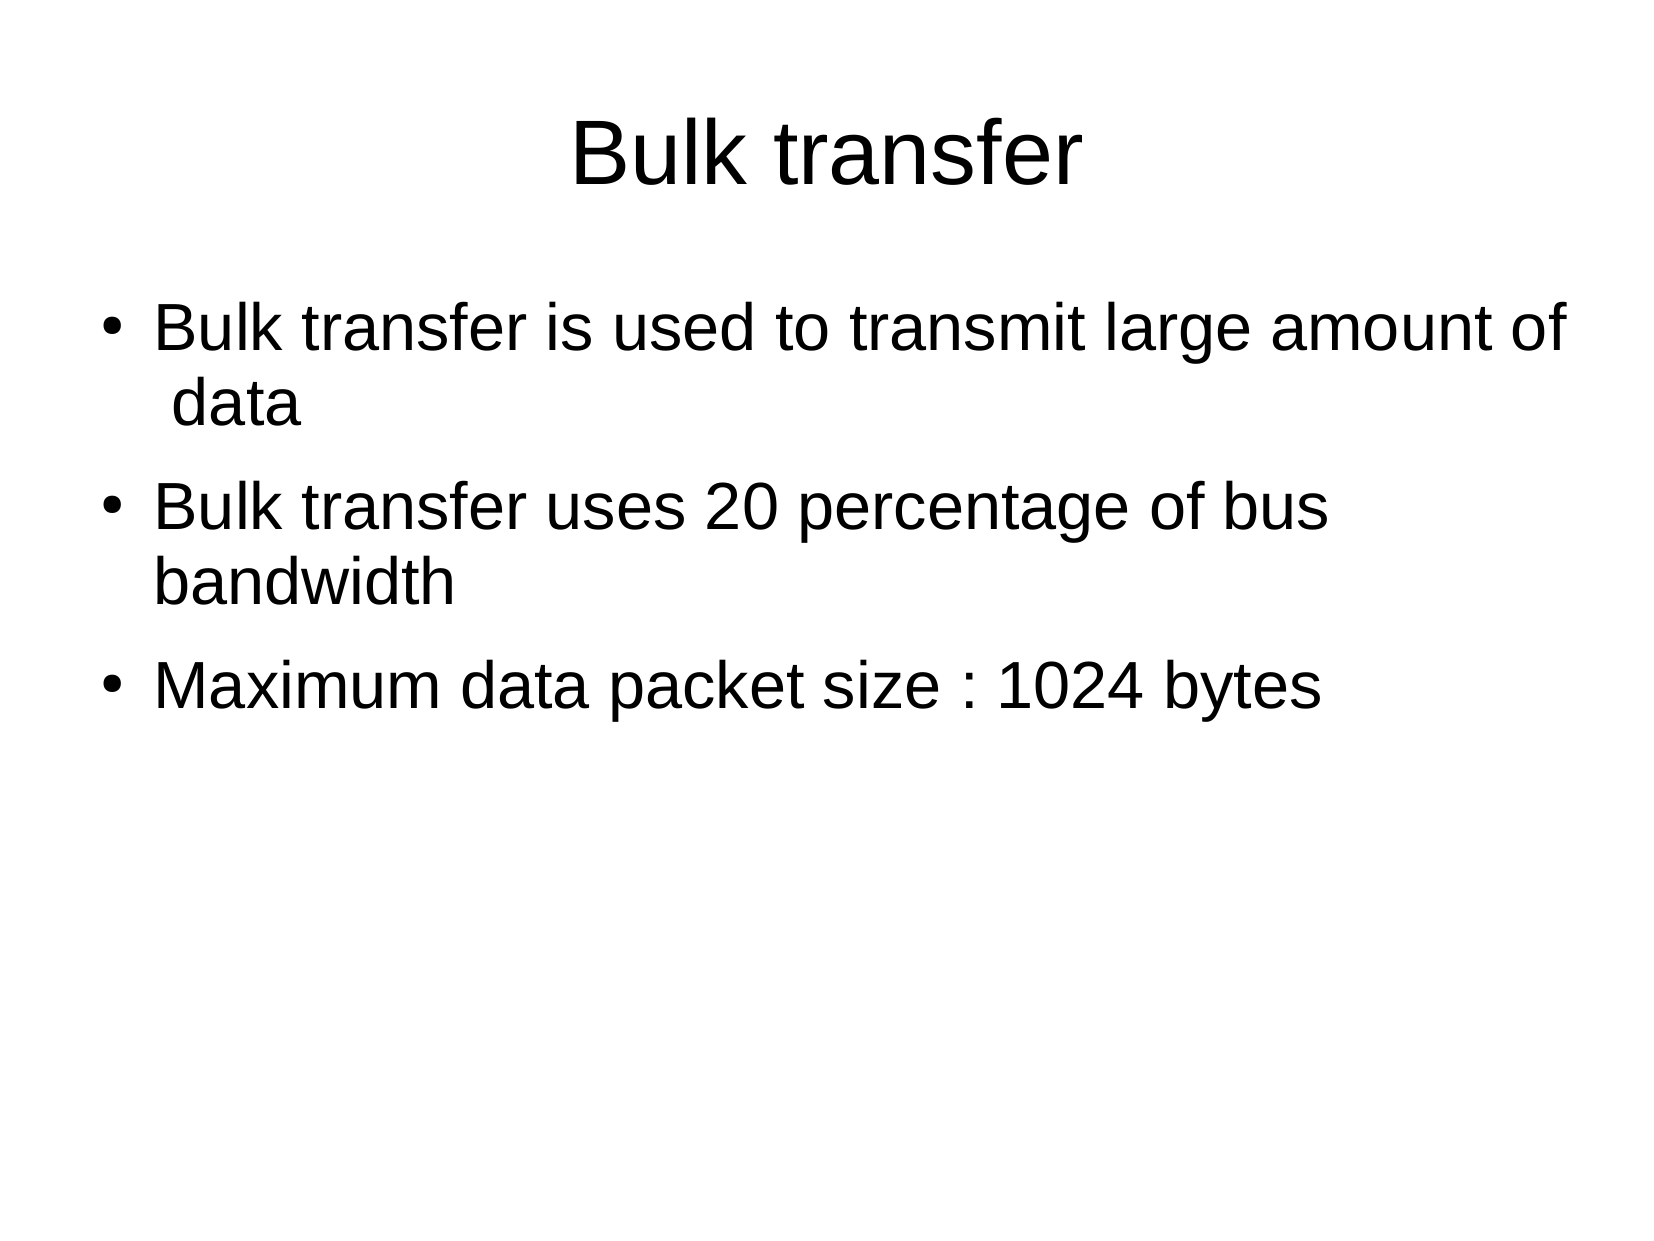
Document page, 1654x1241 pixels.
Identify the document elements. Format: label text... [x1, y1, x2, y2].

list Bulk transfer is used to transmit large amount of data Bulk transfer uses 20 percentage of bus bandwidth Maximum data packet size : 1024 bytes [82, 290, 1571, 1109]
title Bulk transfer [82, 49, 1571, 257]
